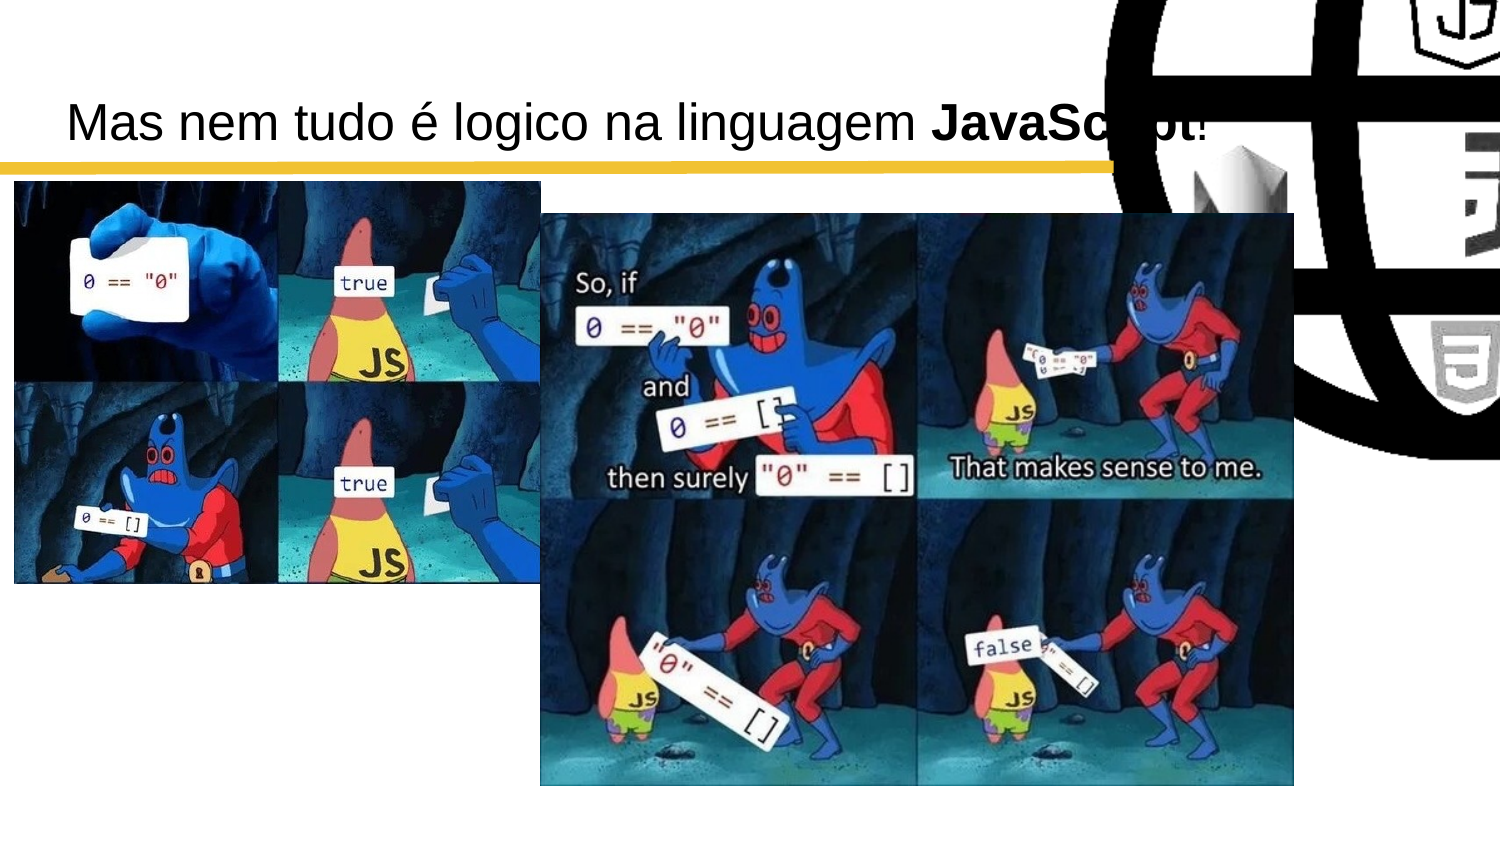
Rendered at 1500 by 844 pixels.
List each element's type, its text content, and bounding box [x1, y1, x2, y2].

title Mas nem tudo é logico na linguagem JavaScript! [51, 72, 1449, 167]
picture [14, 0, 1500, 786]
